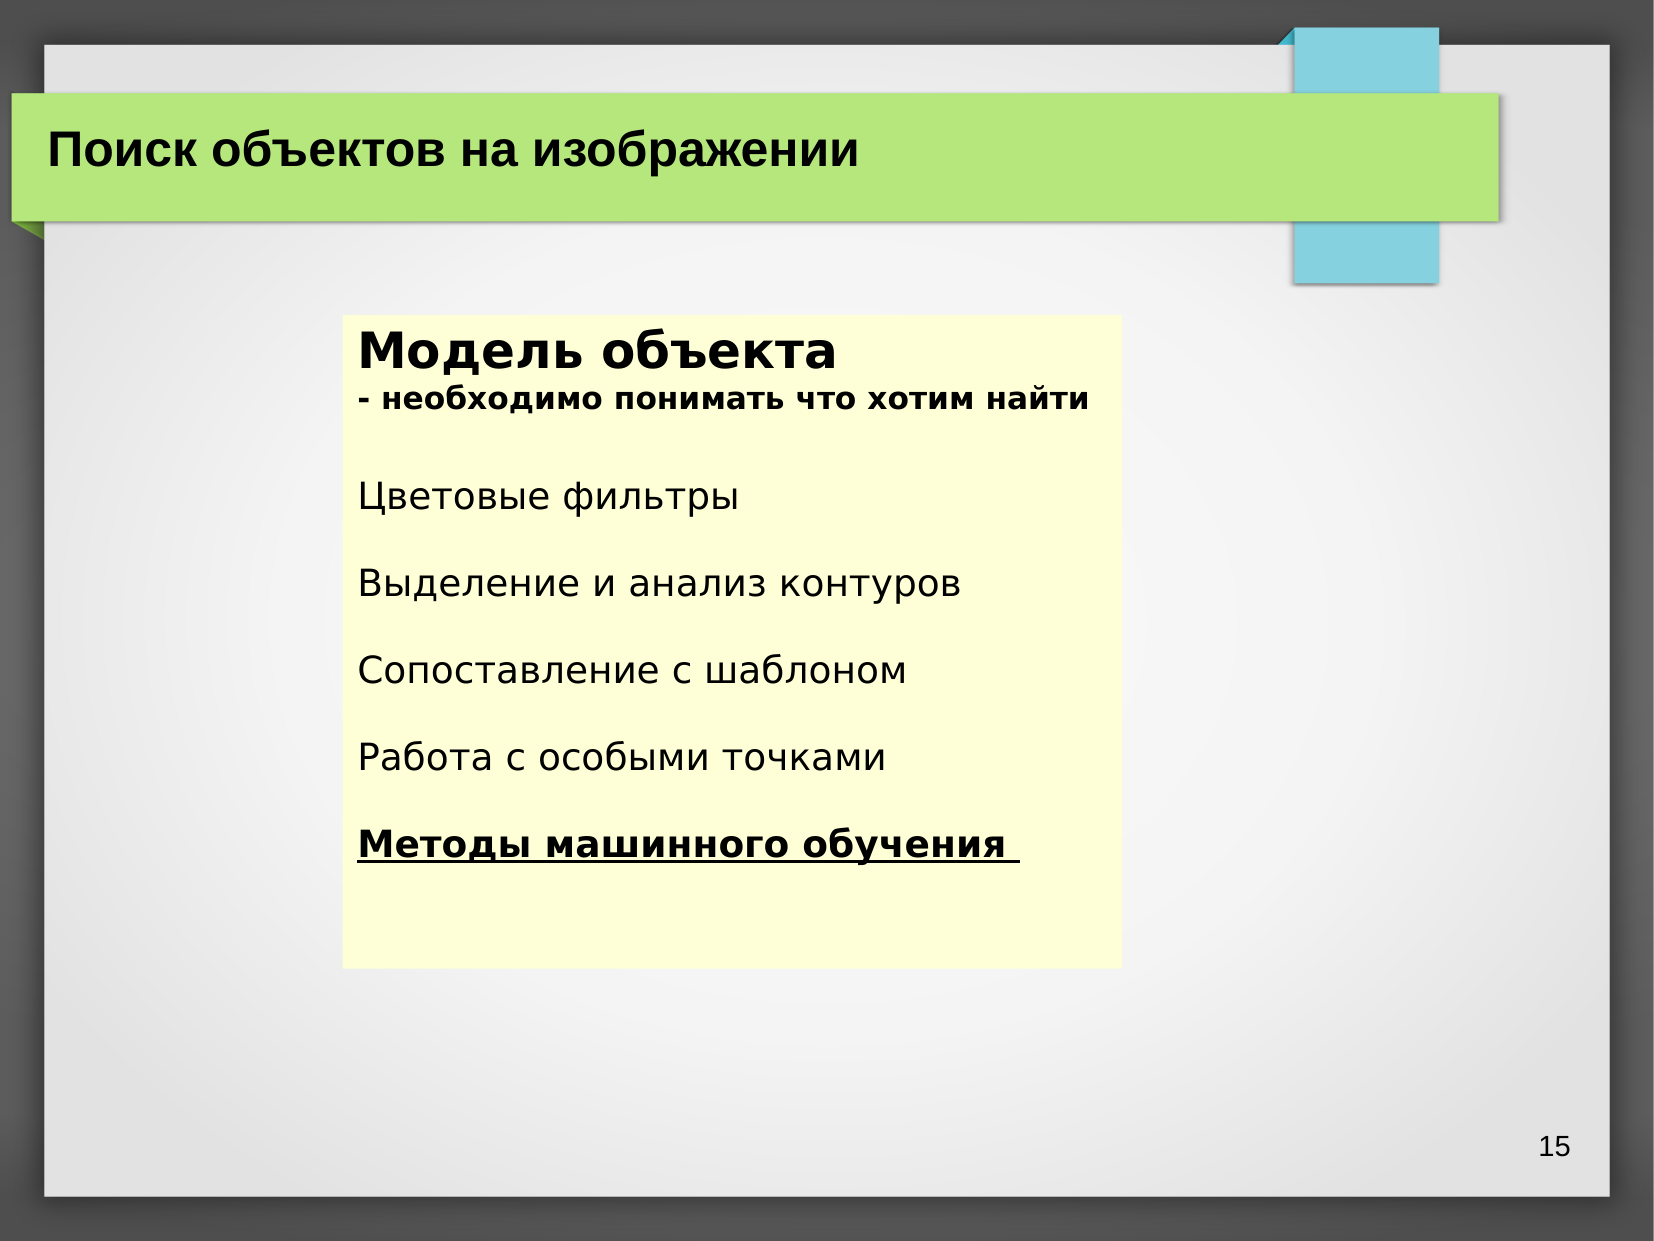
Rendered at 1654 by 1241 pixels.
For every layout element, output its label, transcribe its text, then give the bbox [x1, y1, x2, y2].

picture [0, 0, 1654, 1241]
text_box Модель объекта - необходимо понимать что хотим найти Цветовые фильтры Выделение и анализ контуров Сопоставление с шаблоном Работа с особыми точками Методы машинного обучения [342, 314, 1123, 969]
title Поиск объектов на изображении [47, 120, 1004, 177]
